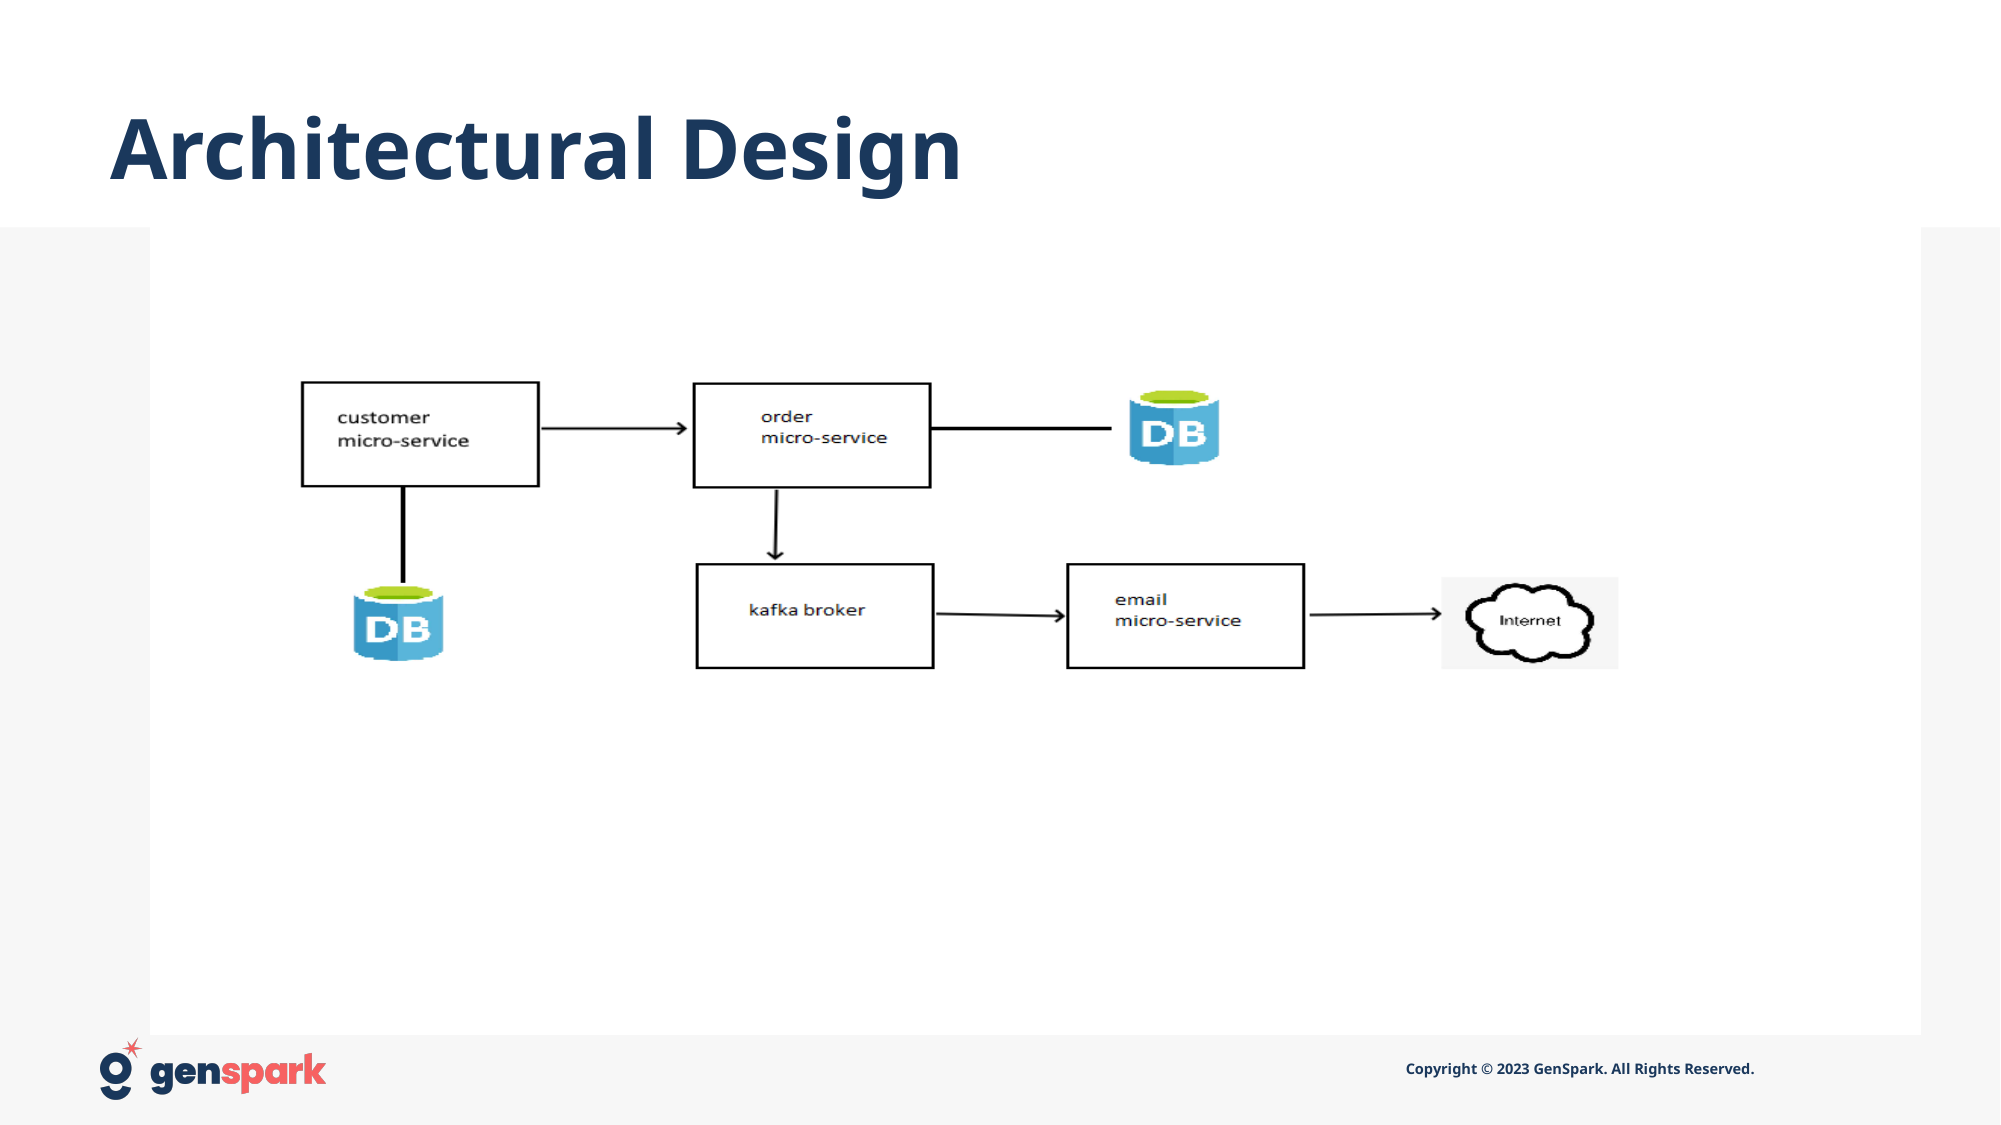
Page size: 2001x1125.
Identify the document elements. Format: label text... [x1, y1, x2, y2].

footer Copyright © 2023 GenSpark. All Rights Reserved. [1405, 1050, 1811, 1088]
picture [150, 209, 1921, 1036]
picture [100, 1037, 326, 1100]
title Architectural Design [110, 8, 1888, 196]
